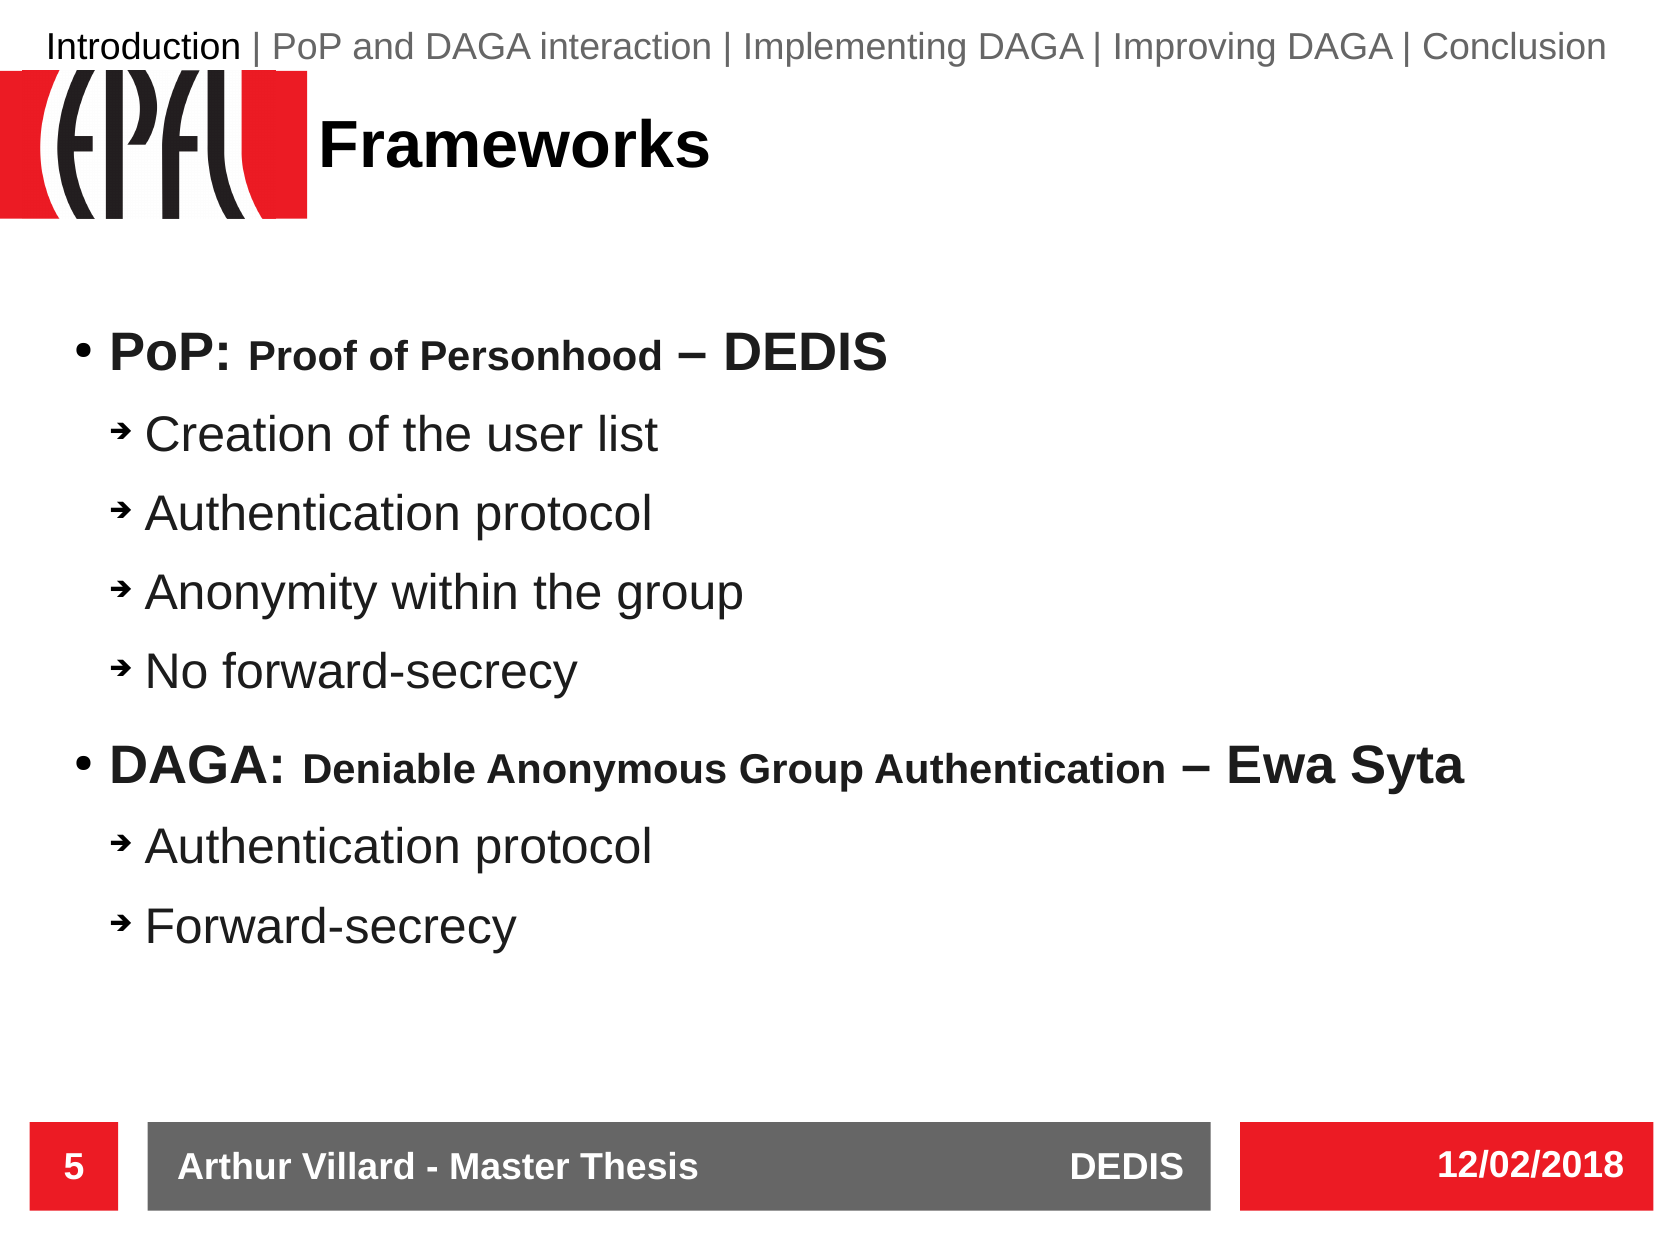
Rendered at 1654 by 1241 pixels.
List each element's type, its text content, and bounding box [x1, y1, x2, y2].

title Frameworks [318, 77, 1565, 219]
picture [22, 77, 276, 219]
list PoP: Proof of Personhood – DEDIS Creation of the user list Authentication protocol Anonymity within the group No forward-secrecy DAGA: Deniable Anonymous Group Authentication – Ewa Syta Authentication protocol Forward-secrecy [73, 227, 1580, 1049]
text_box Introduction | PoP and DAGA interaction | Implementing DAGA | Improving DAGA | Conclusion [0, 15, 1654, 77]
